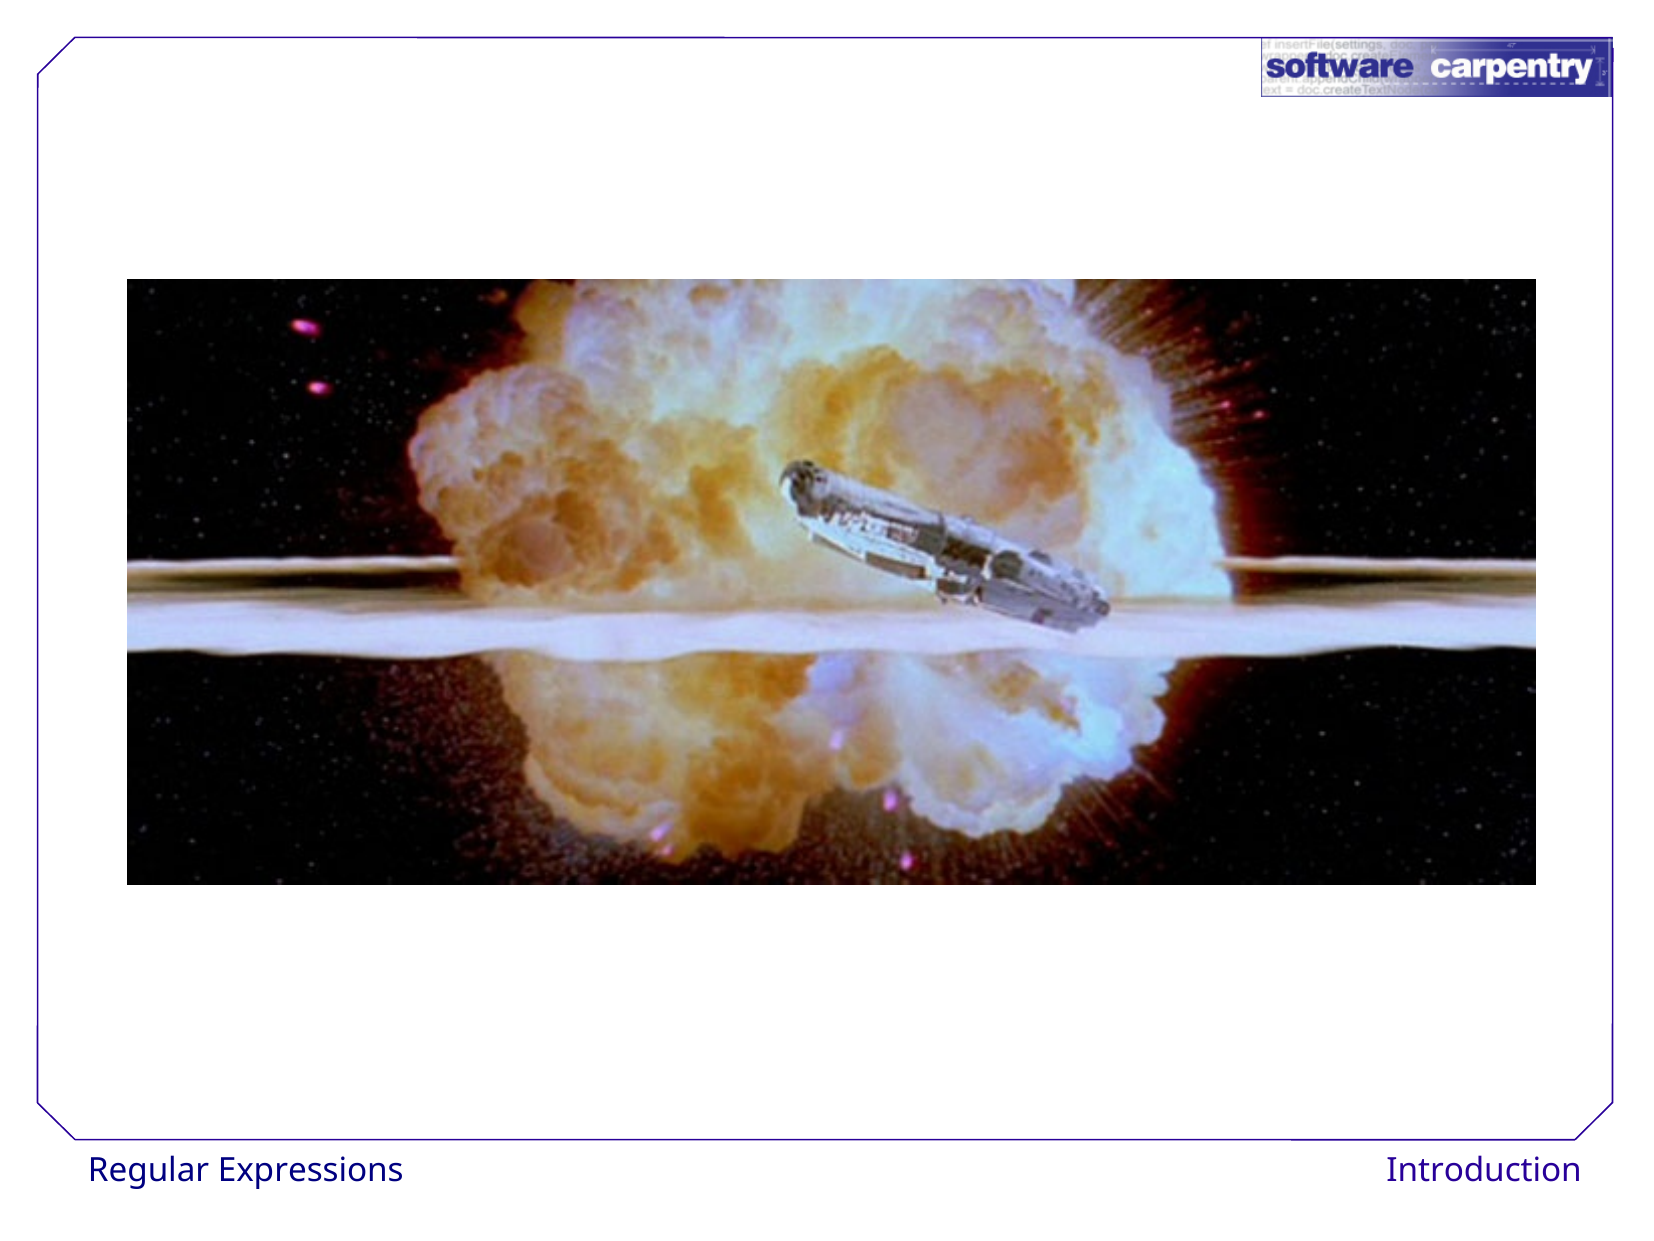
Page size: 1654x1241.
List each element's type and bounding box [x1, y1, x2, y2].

picture [127, 279, 1536, 885]
picture [1261, 39, 1613, 97]
